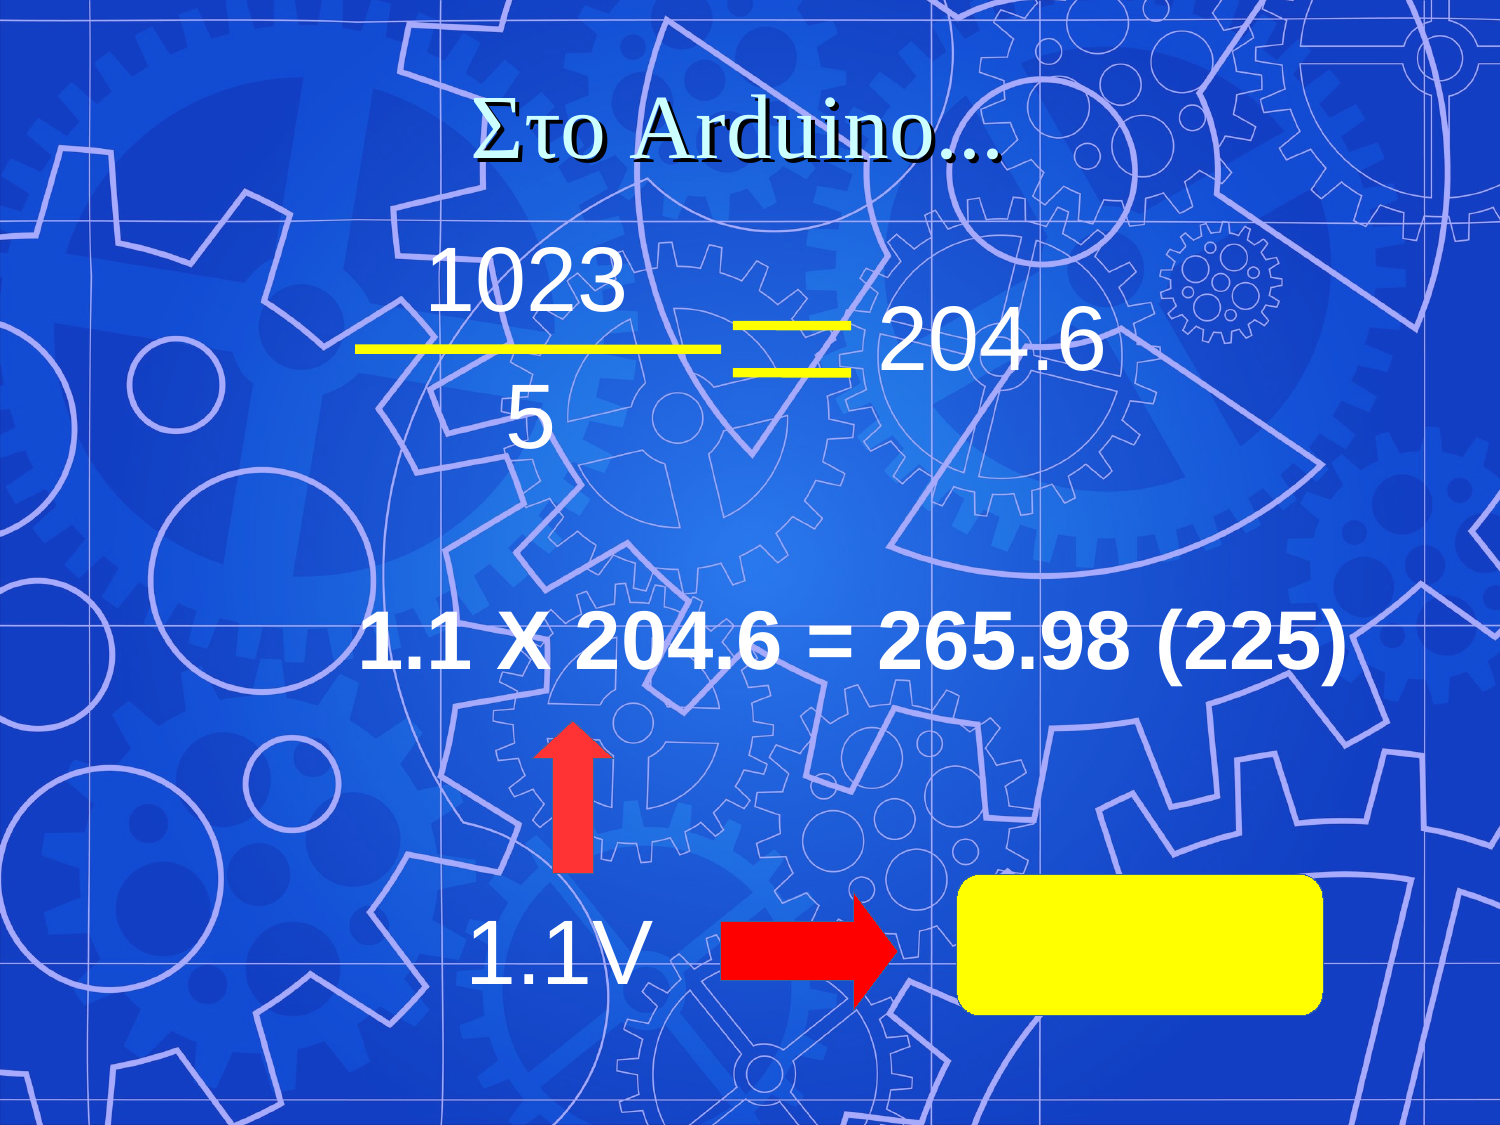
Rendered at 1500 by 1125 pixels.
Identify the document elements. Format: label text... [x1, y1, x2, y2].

text_box 1.1 Χ 204.6 = 265.98 (225) [342, 578, 1371, 709]
text_box 5 [490, 354, 572, 474]
title Στο Arduino... [35, 59, 1441, 154]
text_box [956, 874, 1324, 1016]
text_box 1.1V [425, 885, 670, 1011]
text_box 1023 [409, 212, 644, 338]
text_box [720, 891, 898, 1011]
text_box [531, 720, 615, 874]
text_box 204.6 [862, 271, 1123, 397]
